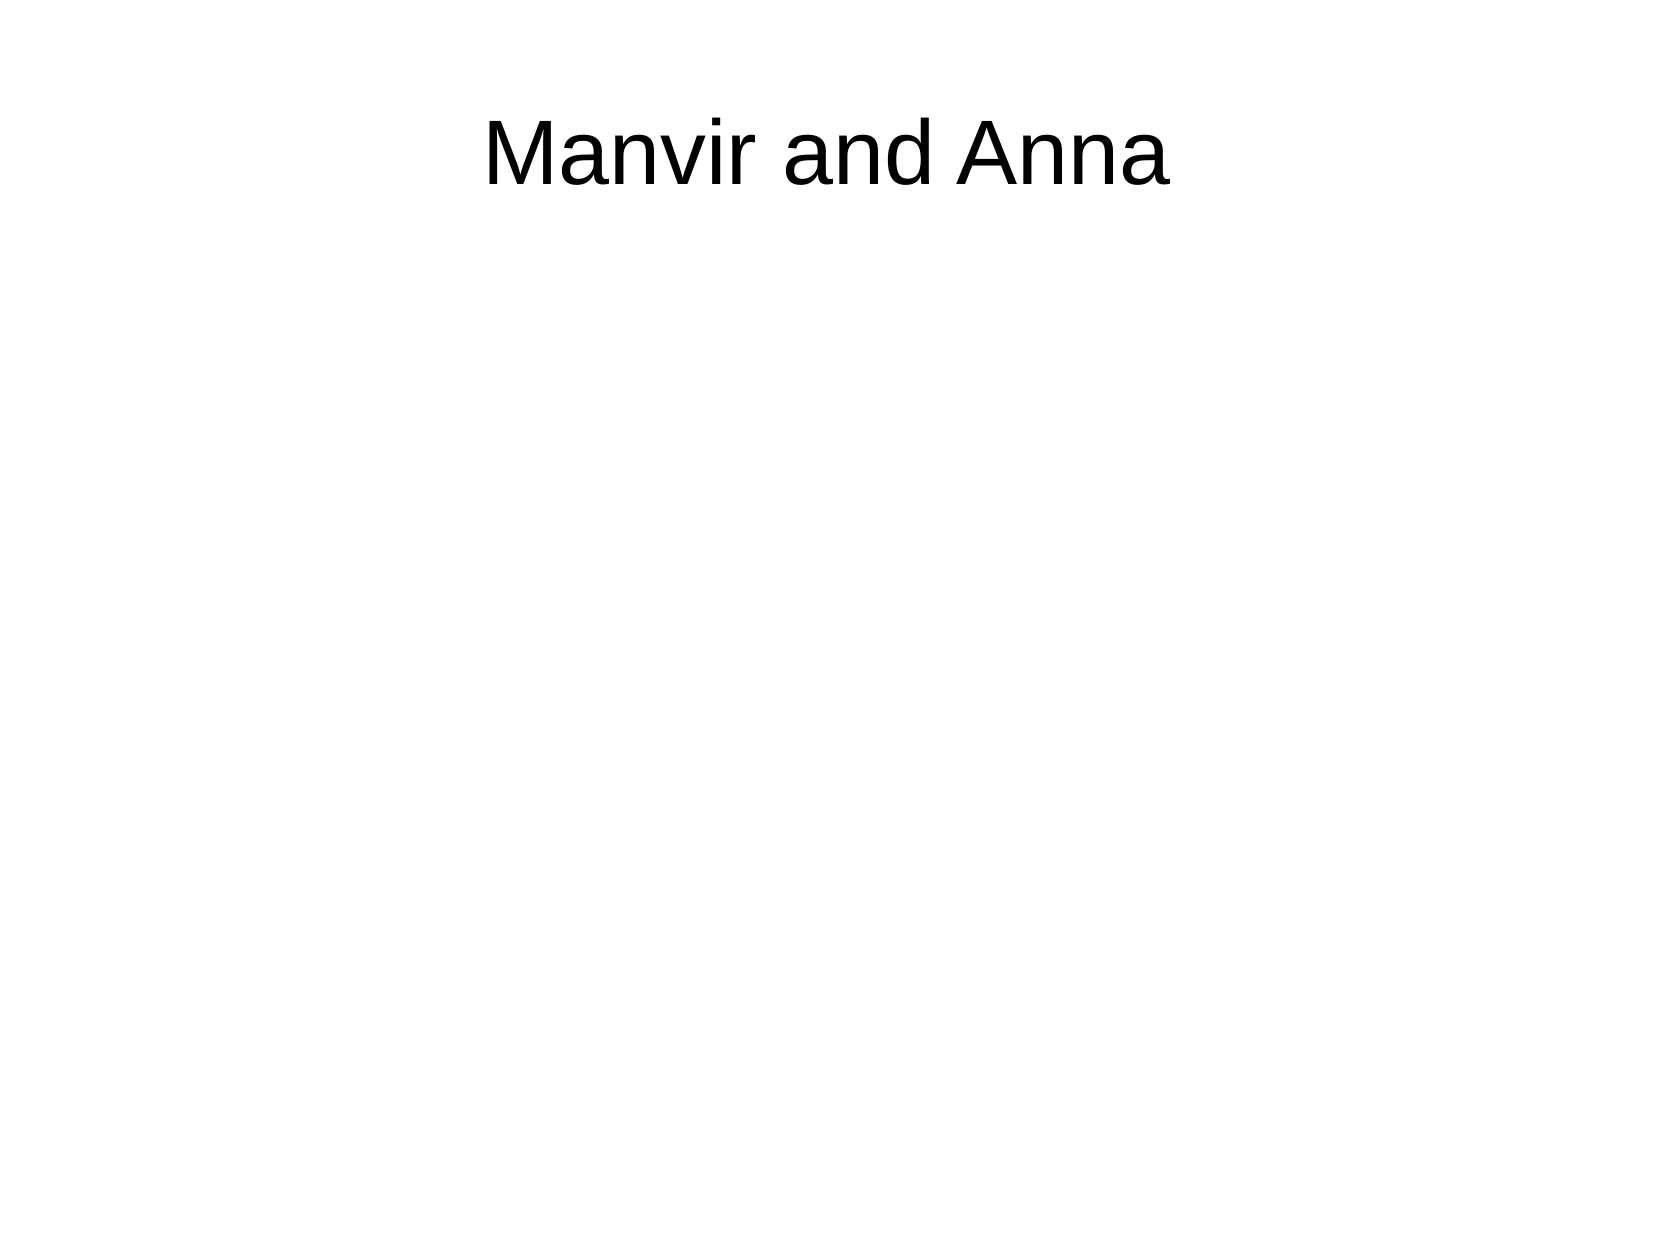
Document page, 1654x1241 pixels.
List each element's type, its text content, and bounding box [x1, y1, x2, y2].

title Manvir and Anna [82, 49, 1571, 257]
